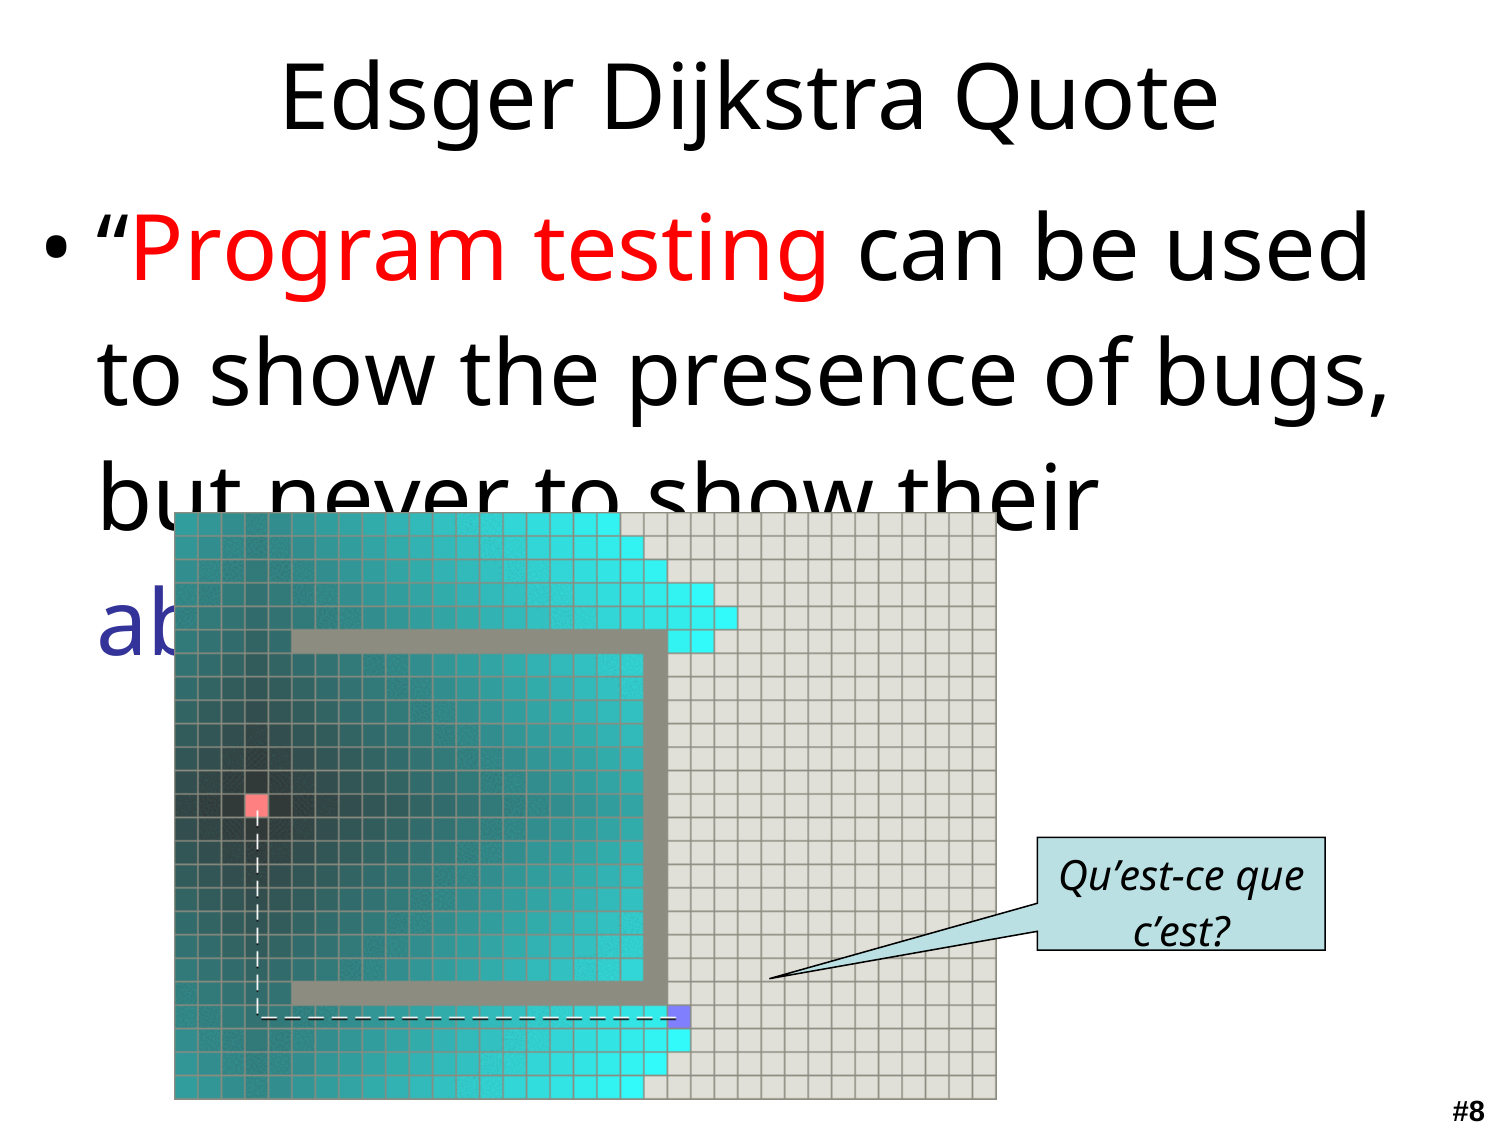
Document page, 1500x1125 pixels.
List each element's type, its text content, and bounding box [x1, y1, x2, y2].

title Edsger Dijkstra Quote [24, 0, 1476, 174]
list “Program testing can be used to show the presence of bugs, but never to show their absence!” [24, 174, 1476, 1013]
text_box Qu’est-ce que c’est? [769, 837, 1326, 979]
picture [174, 512, 997, 1101]
